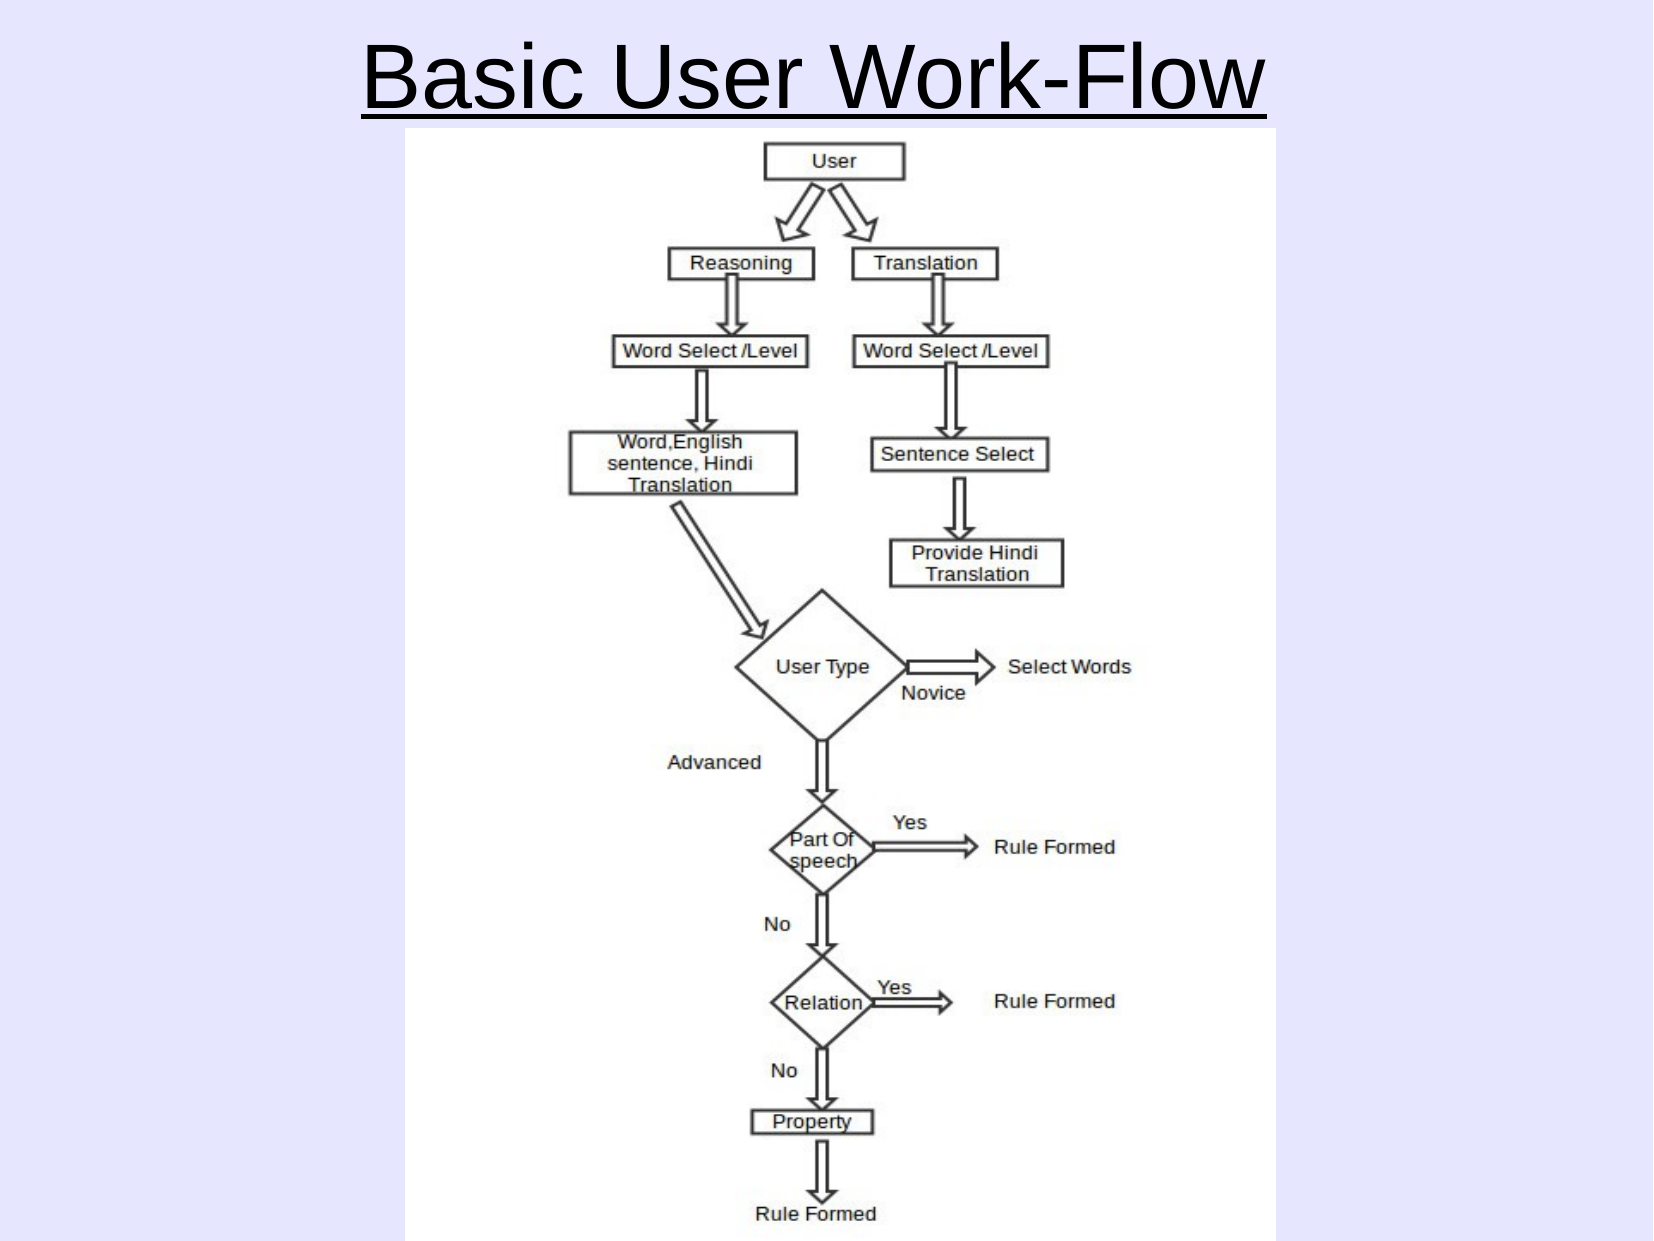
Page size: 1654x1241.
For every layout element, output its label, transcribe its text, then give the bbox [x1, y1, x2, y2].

picture [405, 128, 1276, 1241]
title Basic User Work-Flow [82, 25, 1546, 129]
